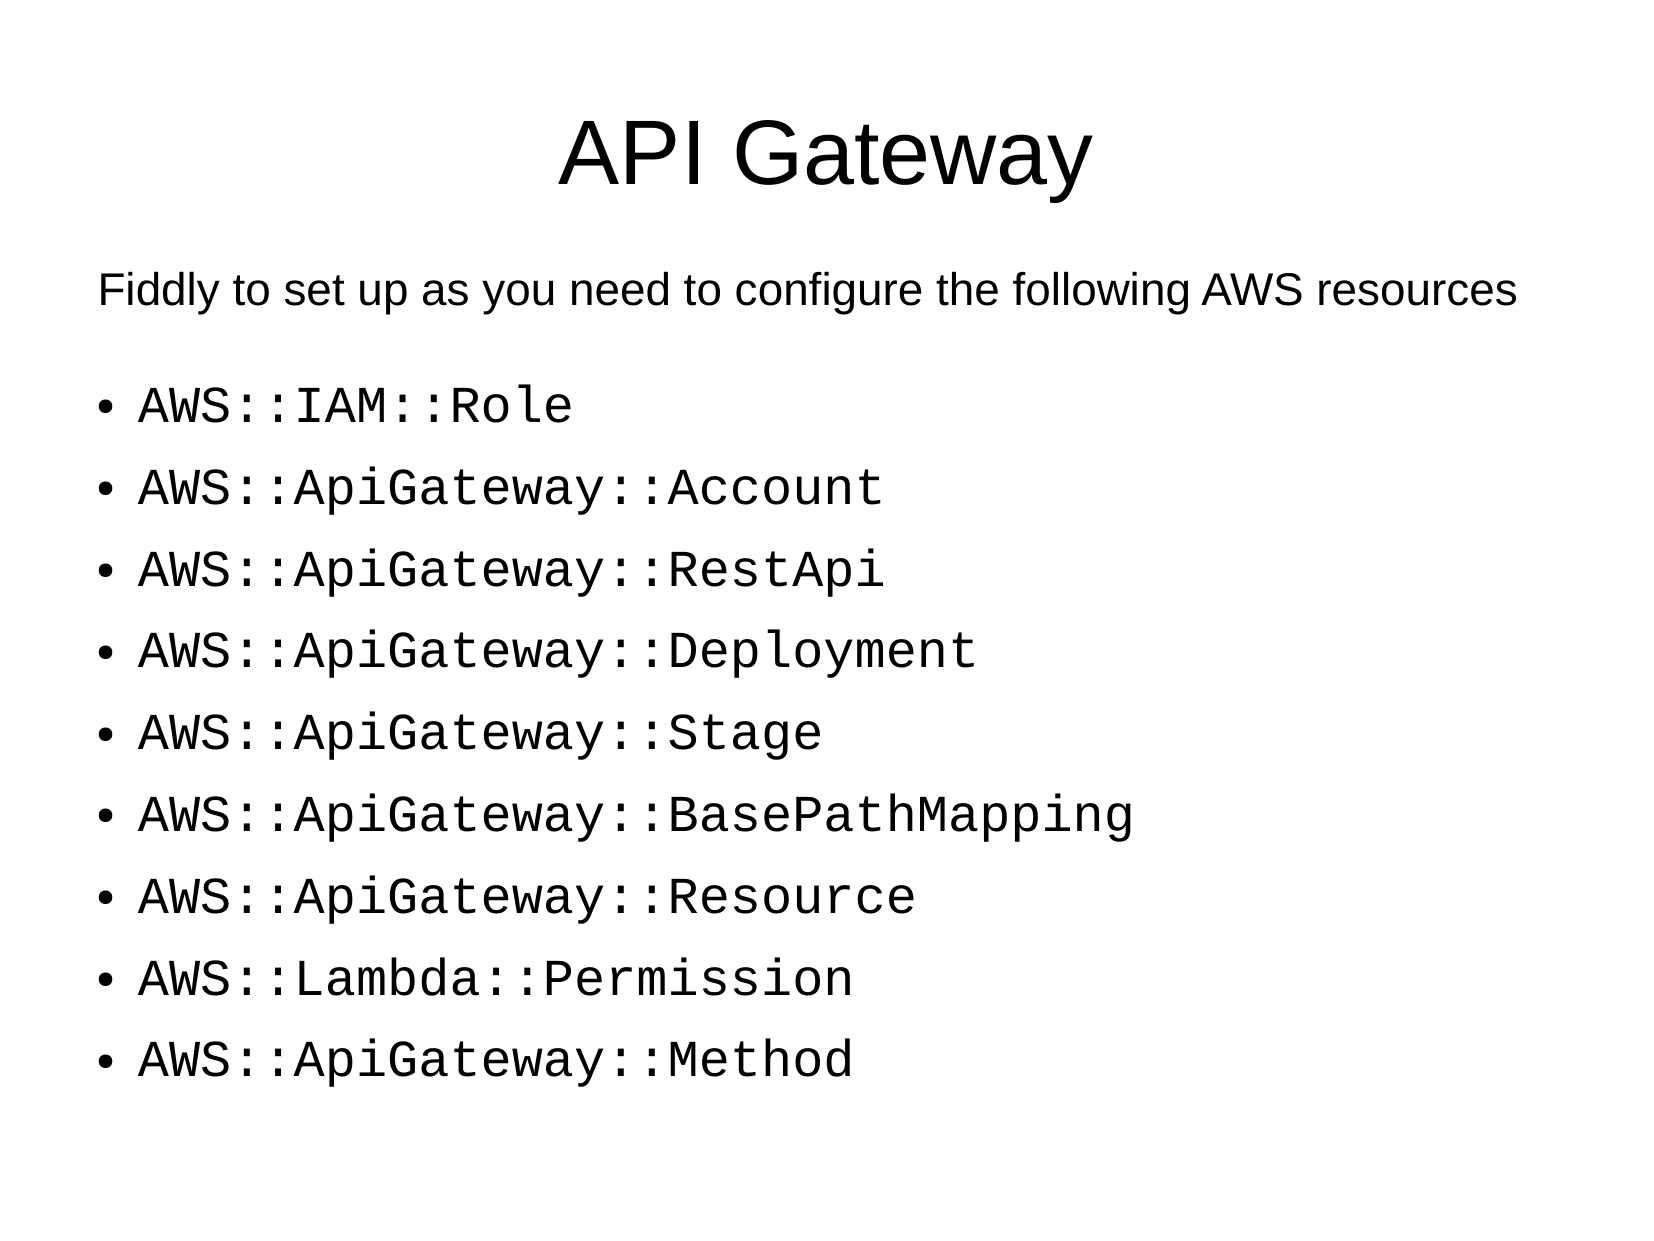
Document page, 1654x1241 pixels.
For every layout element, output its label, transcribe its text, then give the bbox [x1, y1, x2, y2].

list AWS::IAM::Role AWS::ApiGateway::Account AWS::ApiGateway::RestApi AWS::ApiGateway::Deployment AWS::ApiGateway::Stage AWS::ApiGateway::BasePathMapping AWS::ApiGateway::Resource AWS::Lambda::Permission AWS::ApiGateway::Method [82, 379, 1571, 1099]
text_box Fiddly to set up as you need to configure the following AWS resources [82, 256, 1595, 323]
title API Gateway [82, 49, 1571, 256]
